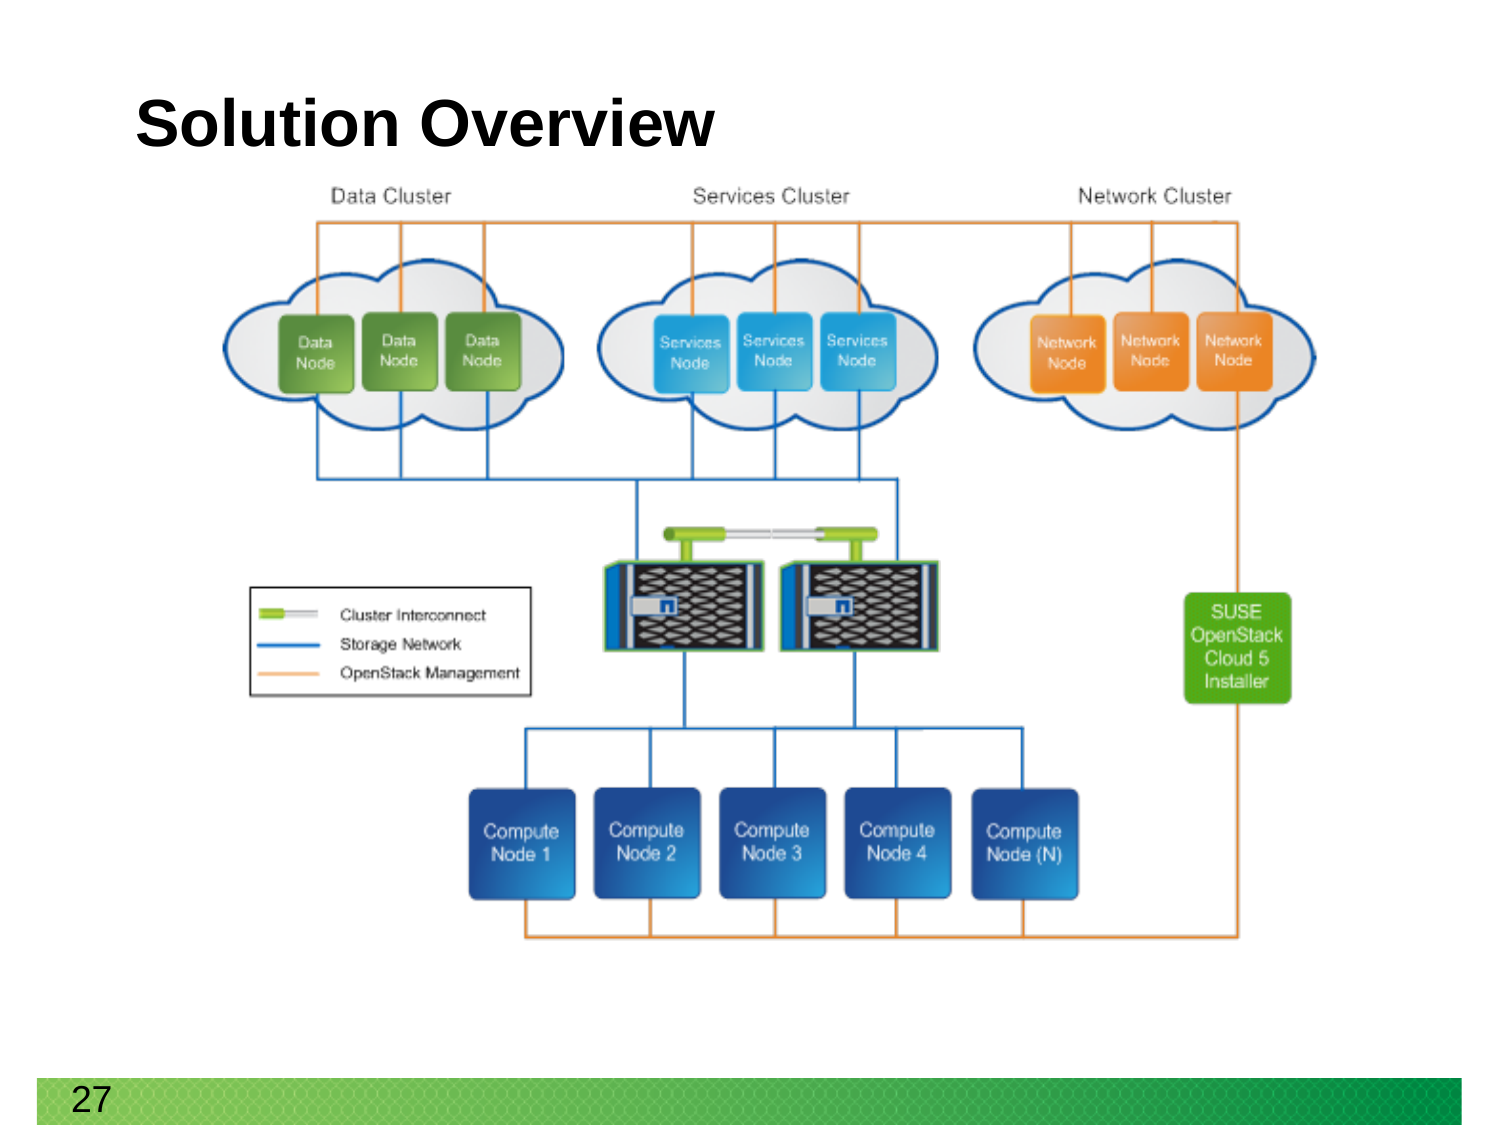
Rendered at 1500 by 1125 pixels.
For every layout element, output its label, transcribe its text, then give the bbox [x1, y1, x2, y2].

title Solution Overview [135, 41, 1372, 204]
picture [36, 1078, 1462, 1125]
picture [221, 179, 1321, 943]
